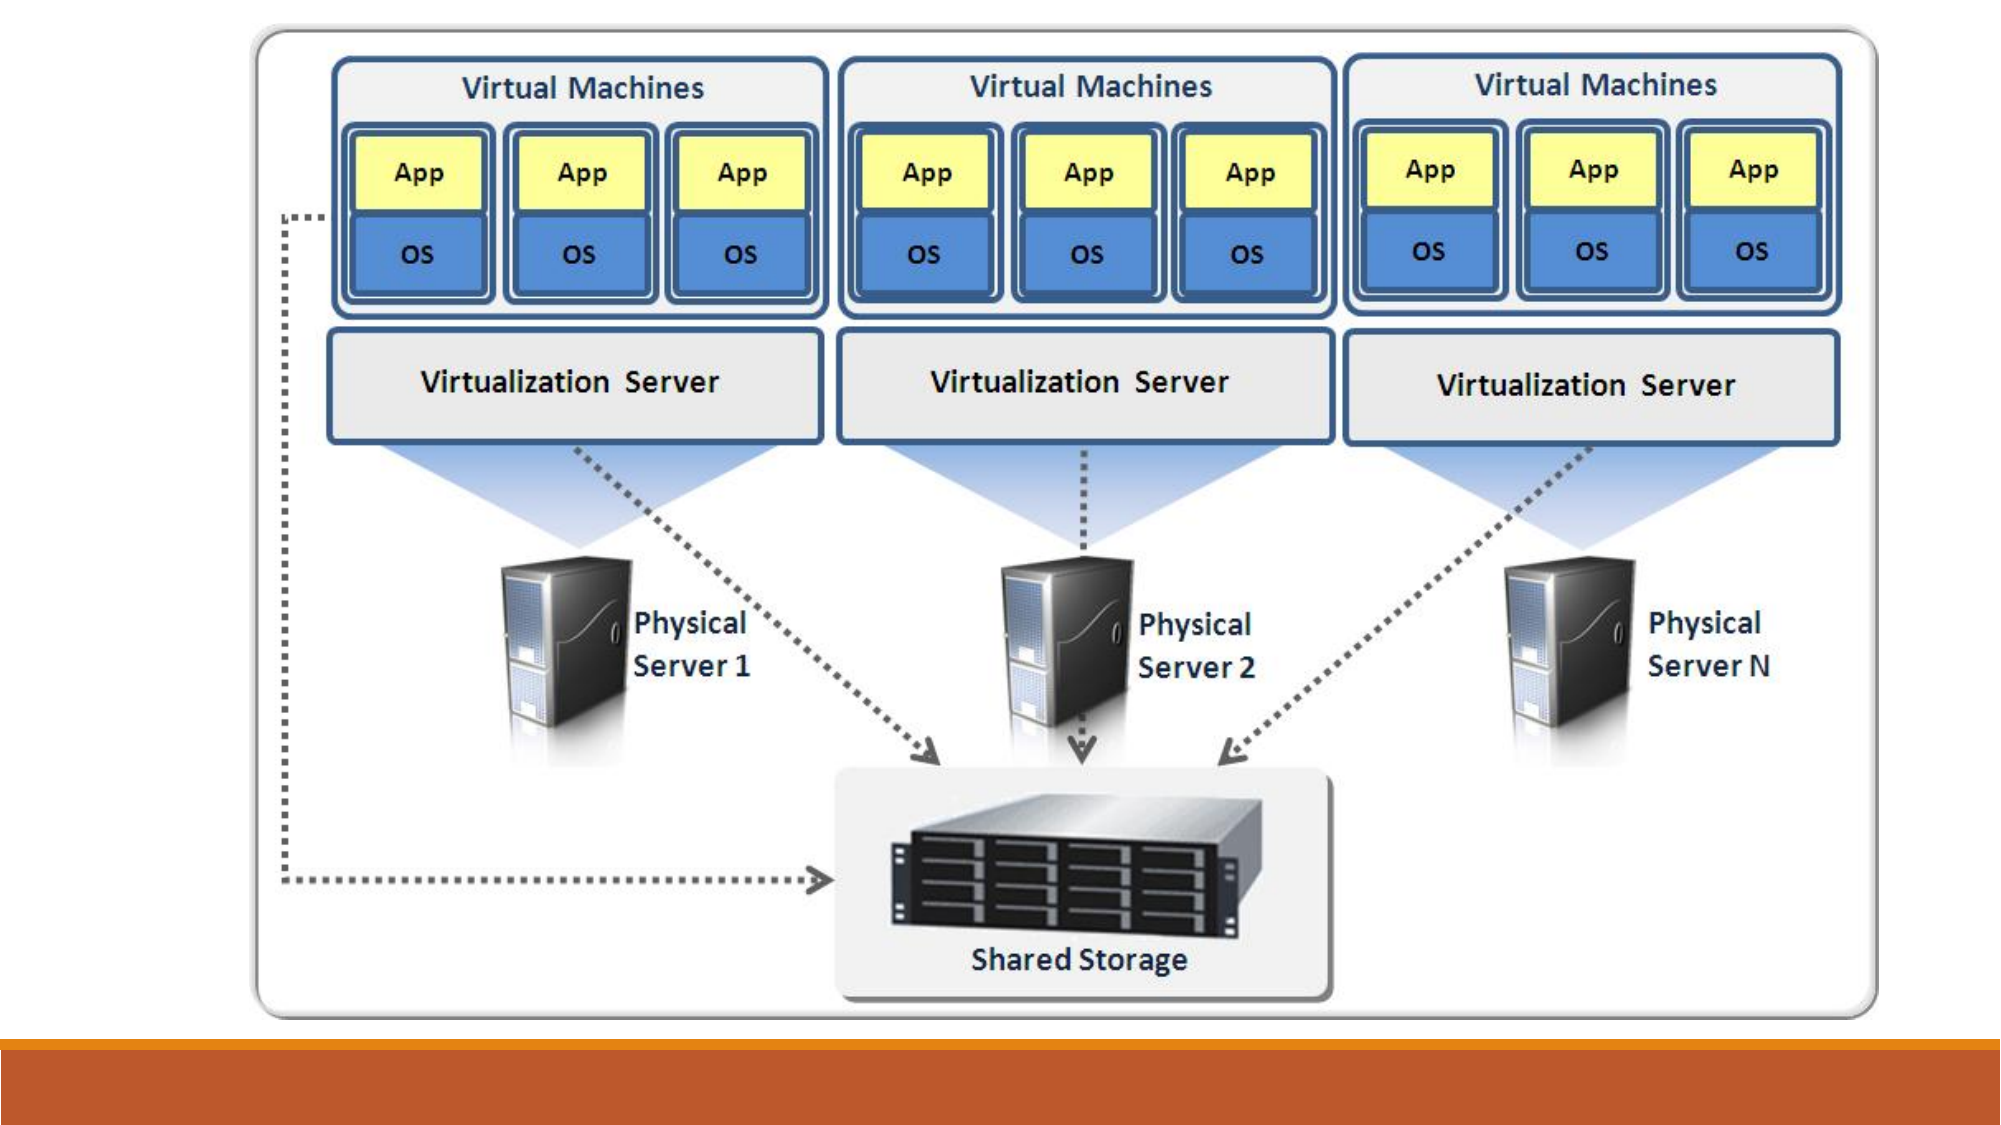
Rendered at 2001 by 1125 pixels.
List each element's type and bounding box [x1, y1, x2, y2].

picture [249, 23, 1879, 1020]
